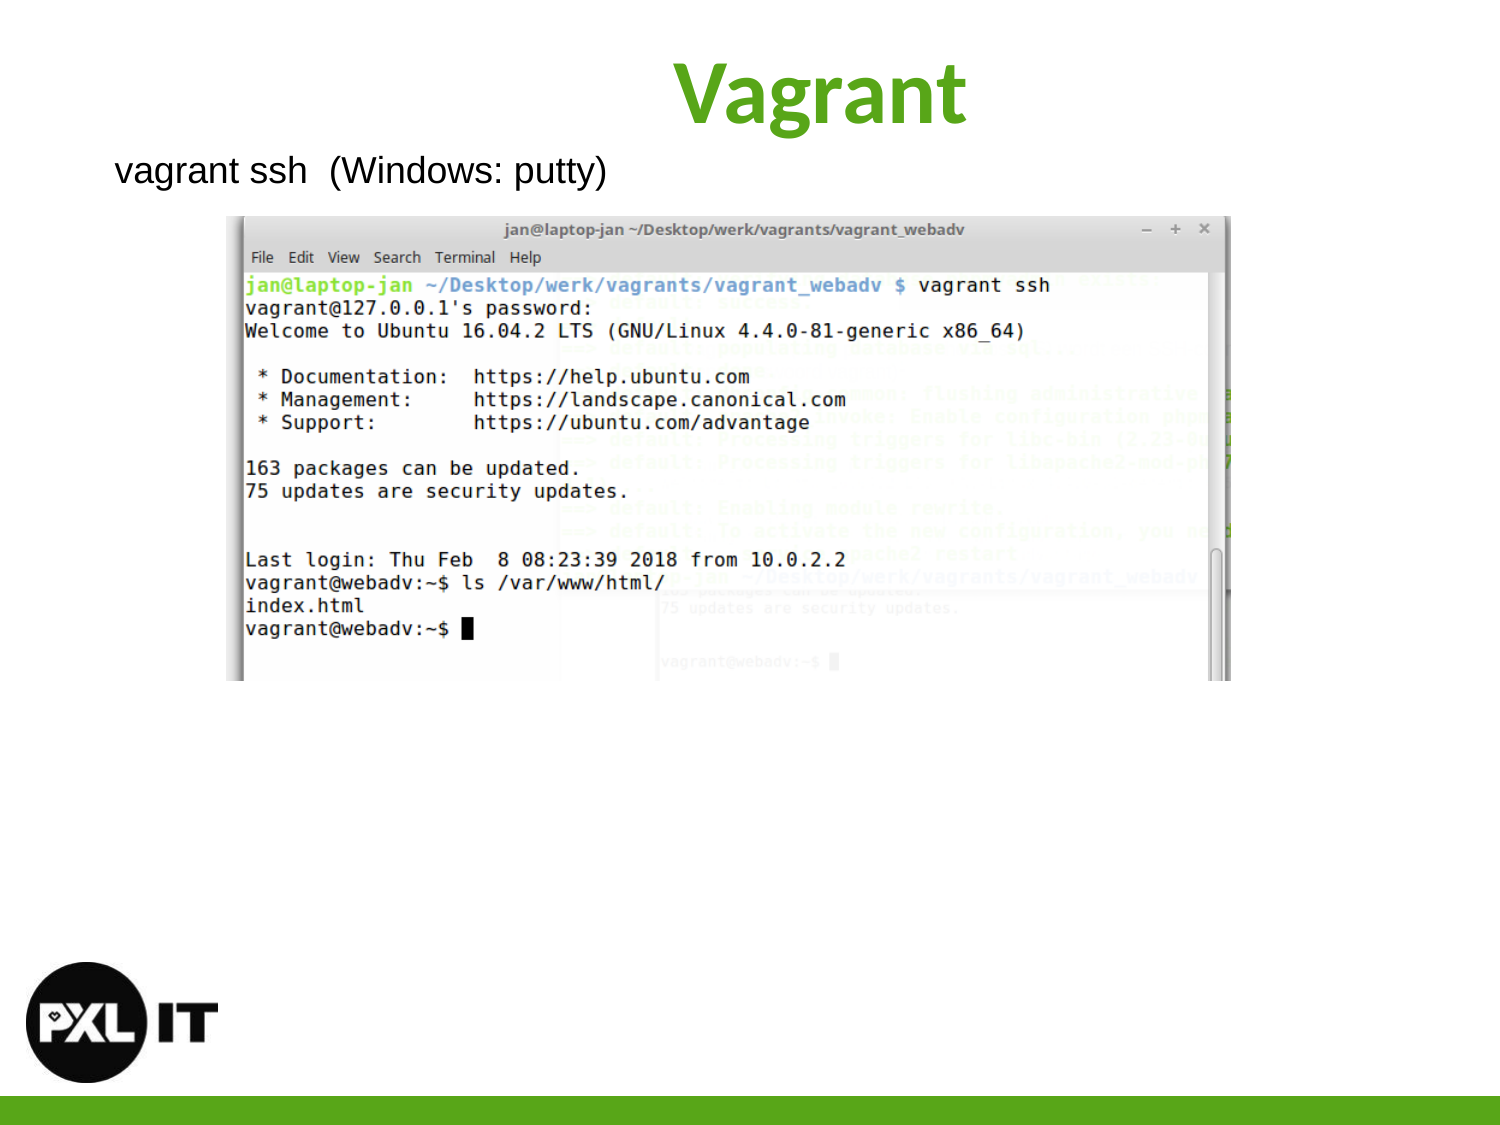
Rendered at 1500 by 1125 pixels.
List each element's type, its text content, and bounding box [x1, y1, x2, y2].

text_box Vagrant [201, 24, 1440, 151]
picture [26, 962, 218, 1083]
picture [226, 216, 1231, 681]
text_box vagrant ssh (Windows: putty) [99, 130, 715, 231]
